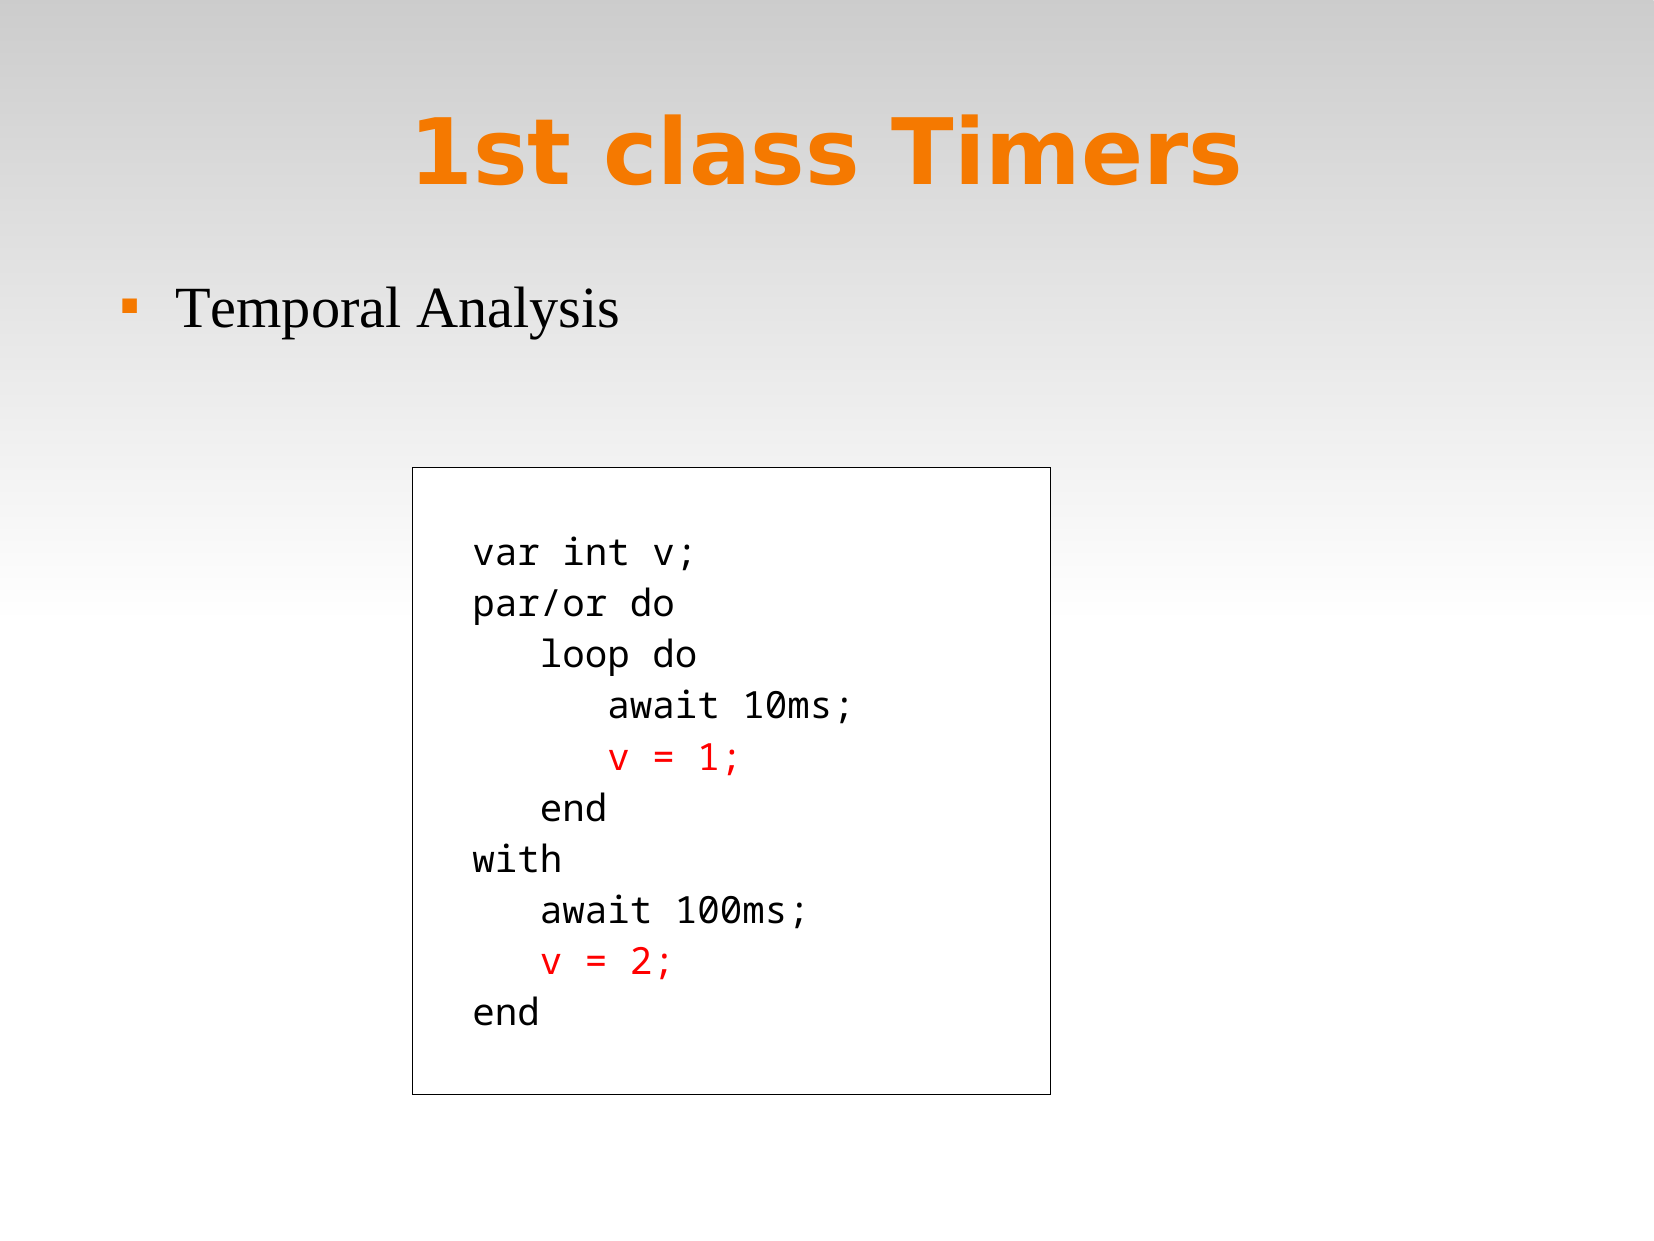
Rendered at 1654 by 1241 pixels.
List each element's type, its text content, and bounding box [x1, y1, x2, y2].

list Temporal Analysis [86, 275, 1575, 365]
title 1st class Timers [82, 49, 1571, 257]
text_box var int v; par/or do loop do await 10ms; v = 1; end with await 100ms; v = 2; end [412, 467, 1051, 1005]
